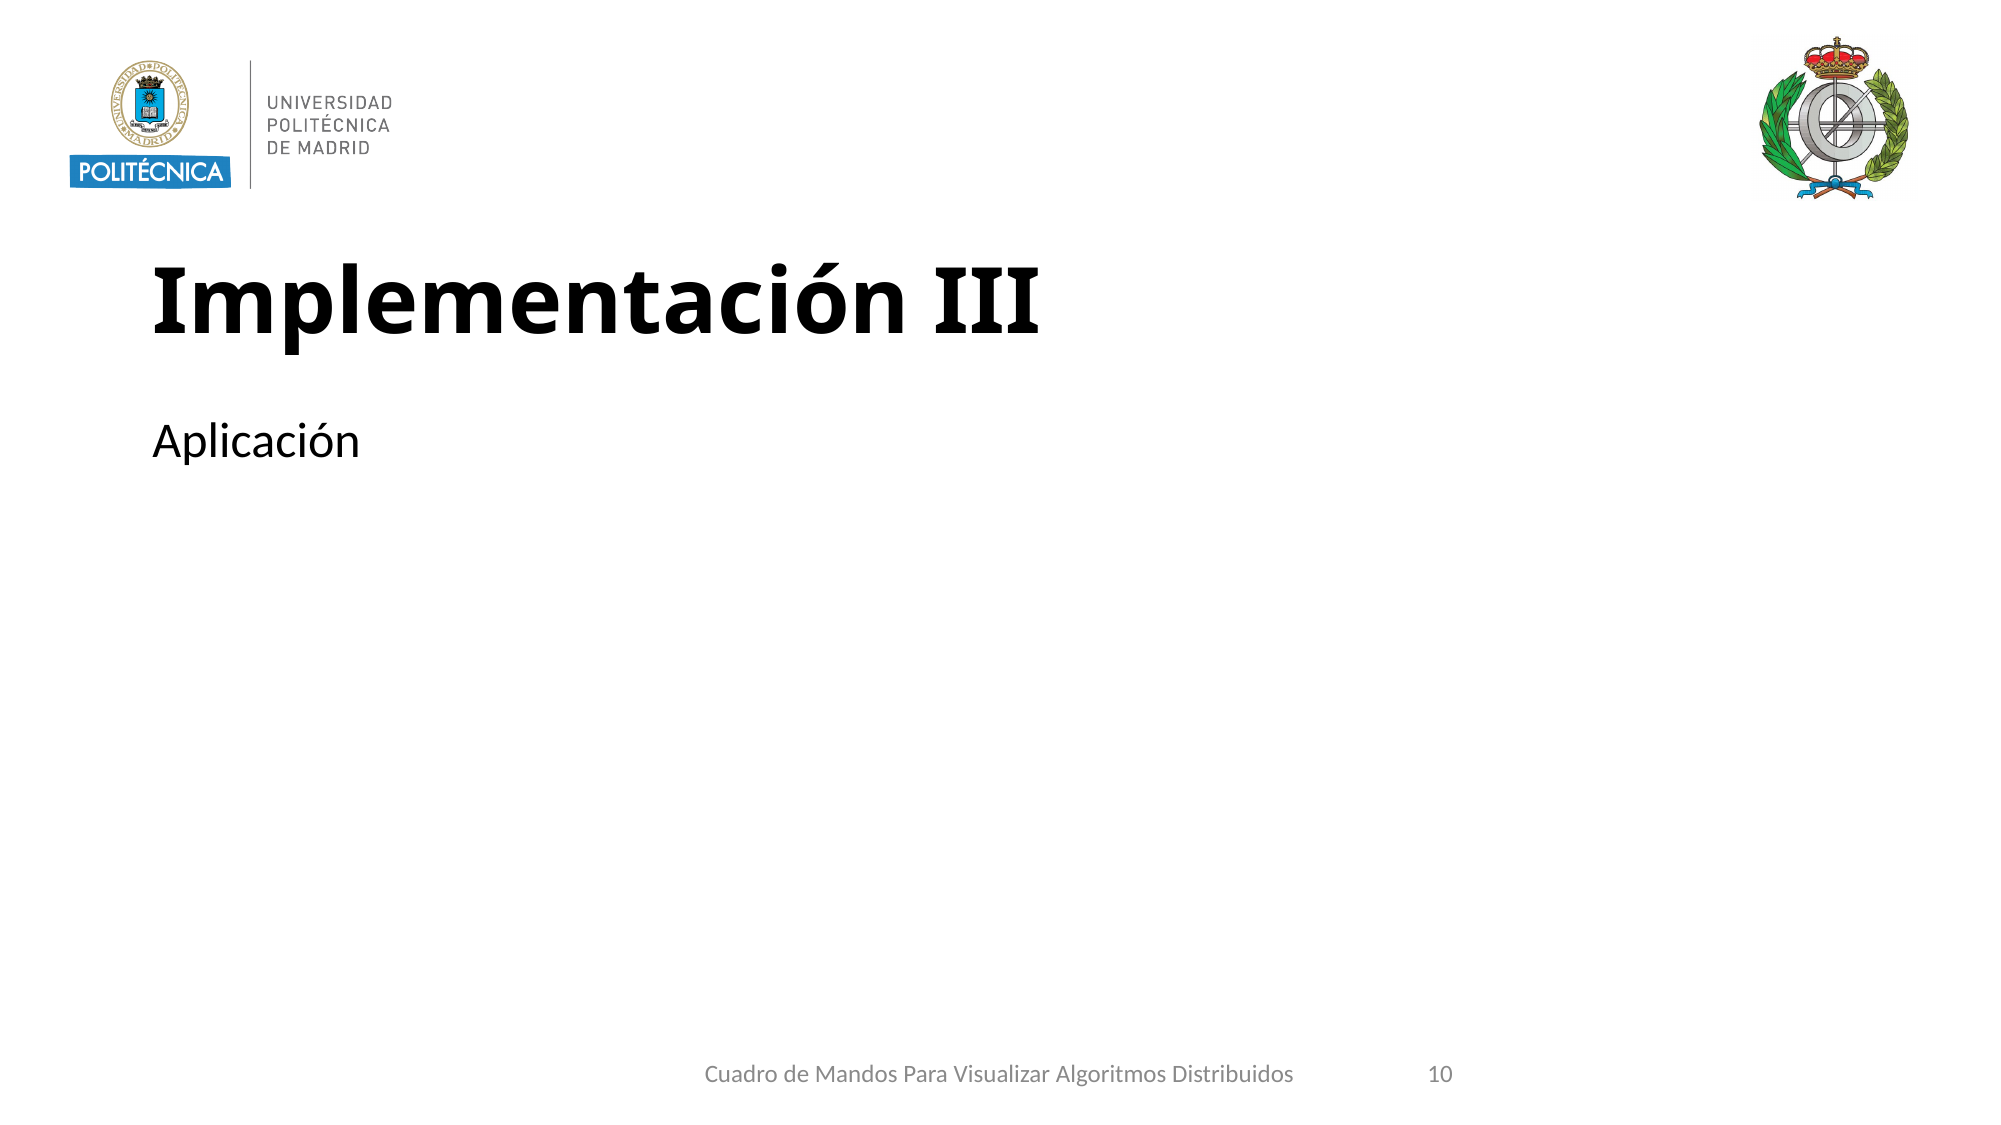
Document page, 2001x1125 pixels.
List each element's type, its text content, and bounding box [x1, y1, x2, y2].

title Implementación III [137, 214, 1863, 394]
text_box Cuadro de Mandos Para Visualizar Algoritmos Distribuidos [662, 1042, 1338, 1103]
picture [48, 34, 436, 215]
text_box [1412, 1042, 1863, 1103]
list Aplicación [137, 407, 1863, 1033]
picture [1751, 34, 1918, 201]
